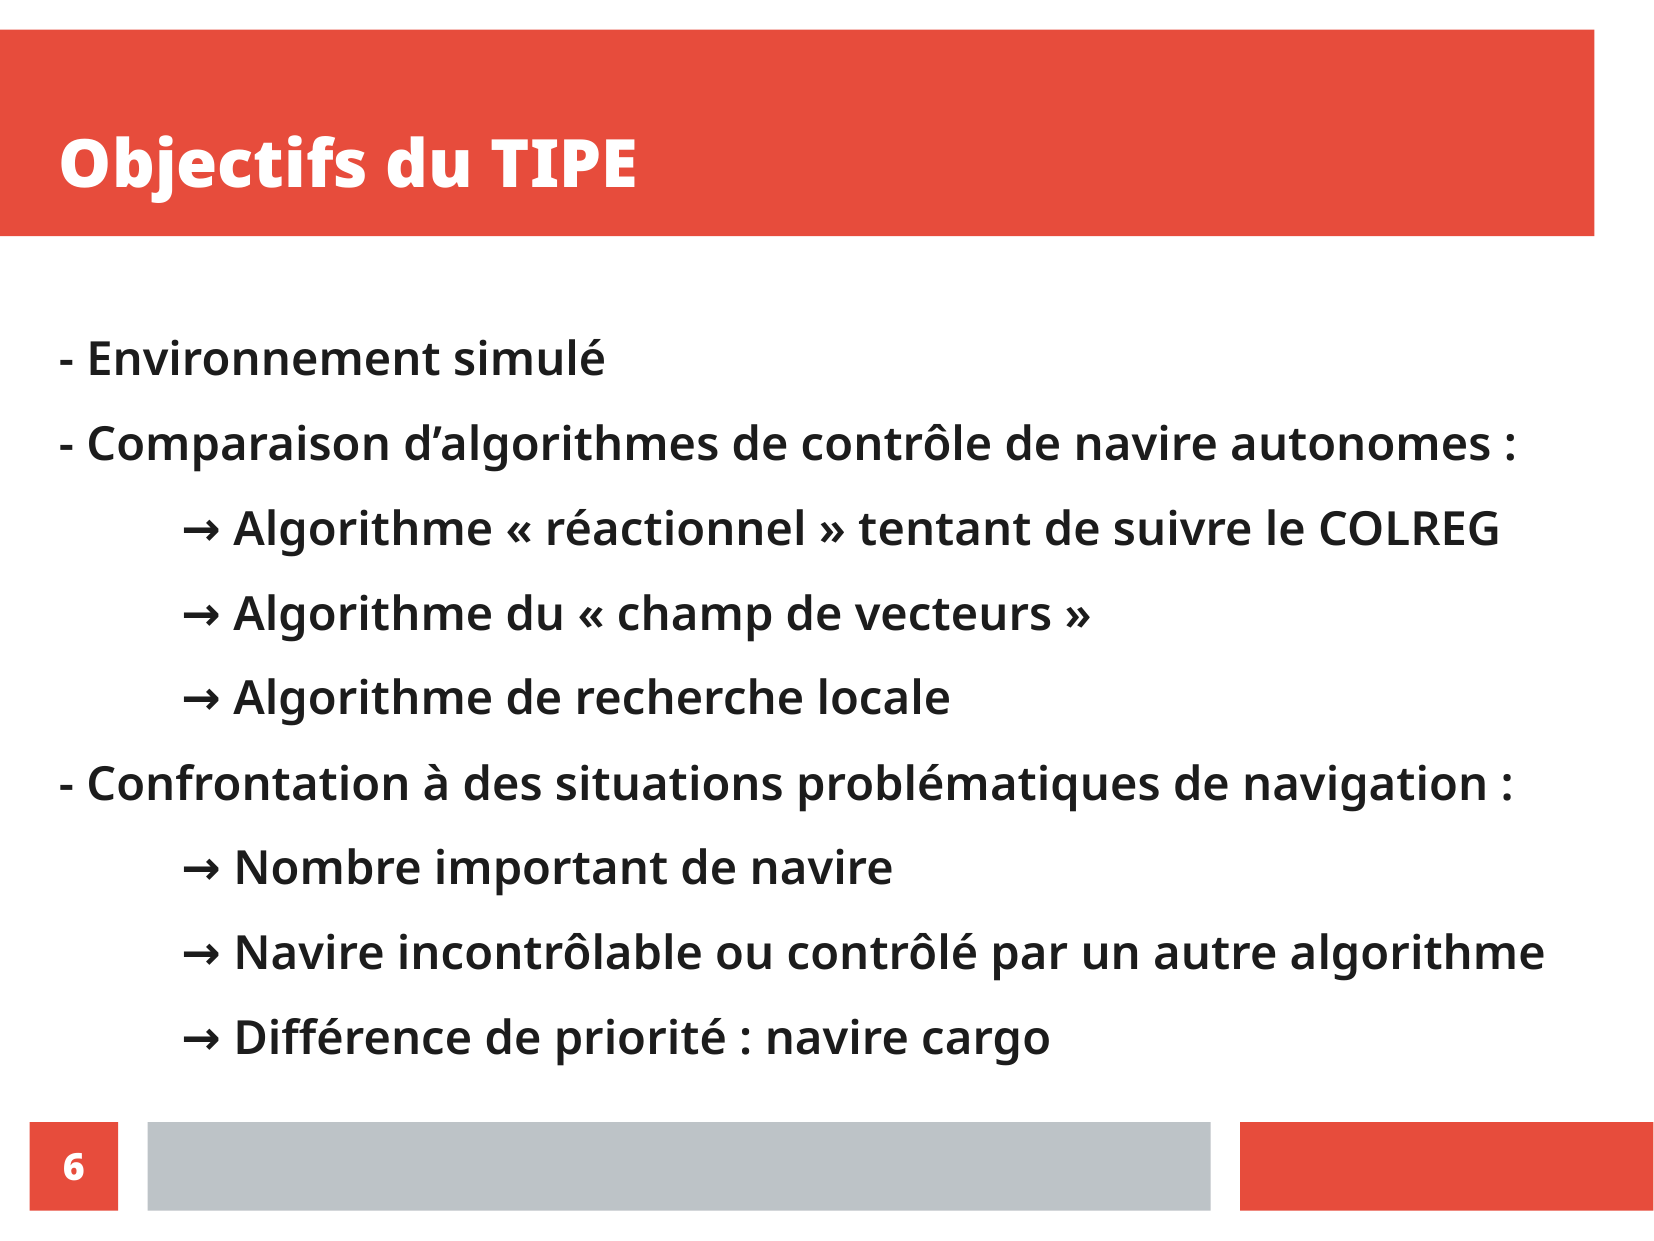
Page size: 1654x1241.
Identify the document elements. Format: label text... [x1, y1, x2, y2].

title Objectifs du TIPE [59, 59, 1595, 207]
list - Environnement simulé - Comparaison d’algorithmes de contrôle de navire autonomes : → Algorithme « réactionnel » tentant de suivre le COLREG → Algorithme du « champ de vecteurs » → Algorithme de recherche locale - Confrontation à des situations problématiques de navigation : → Nombre important de navire → Navire incontrôlable ou contrôlé par un autre algorithme → Différence de priorité : navire cargo [59, 324, 1565, 1093]
